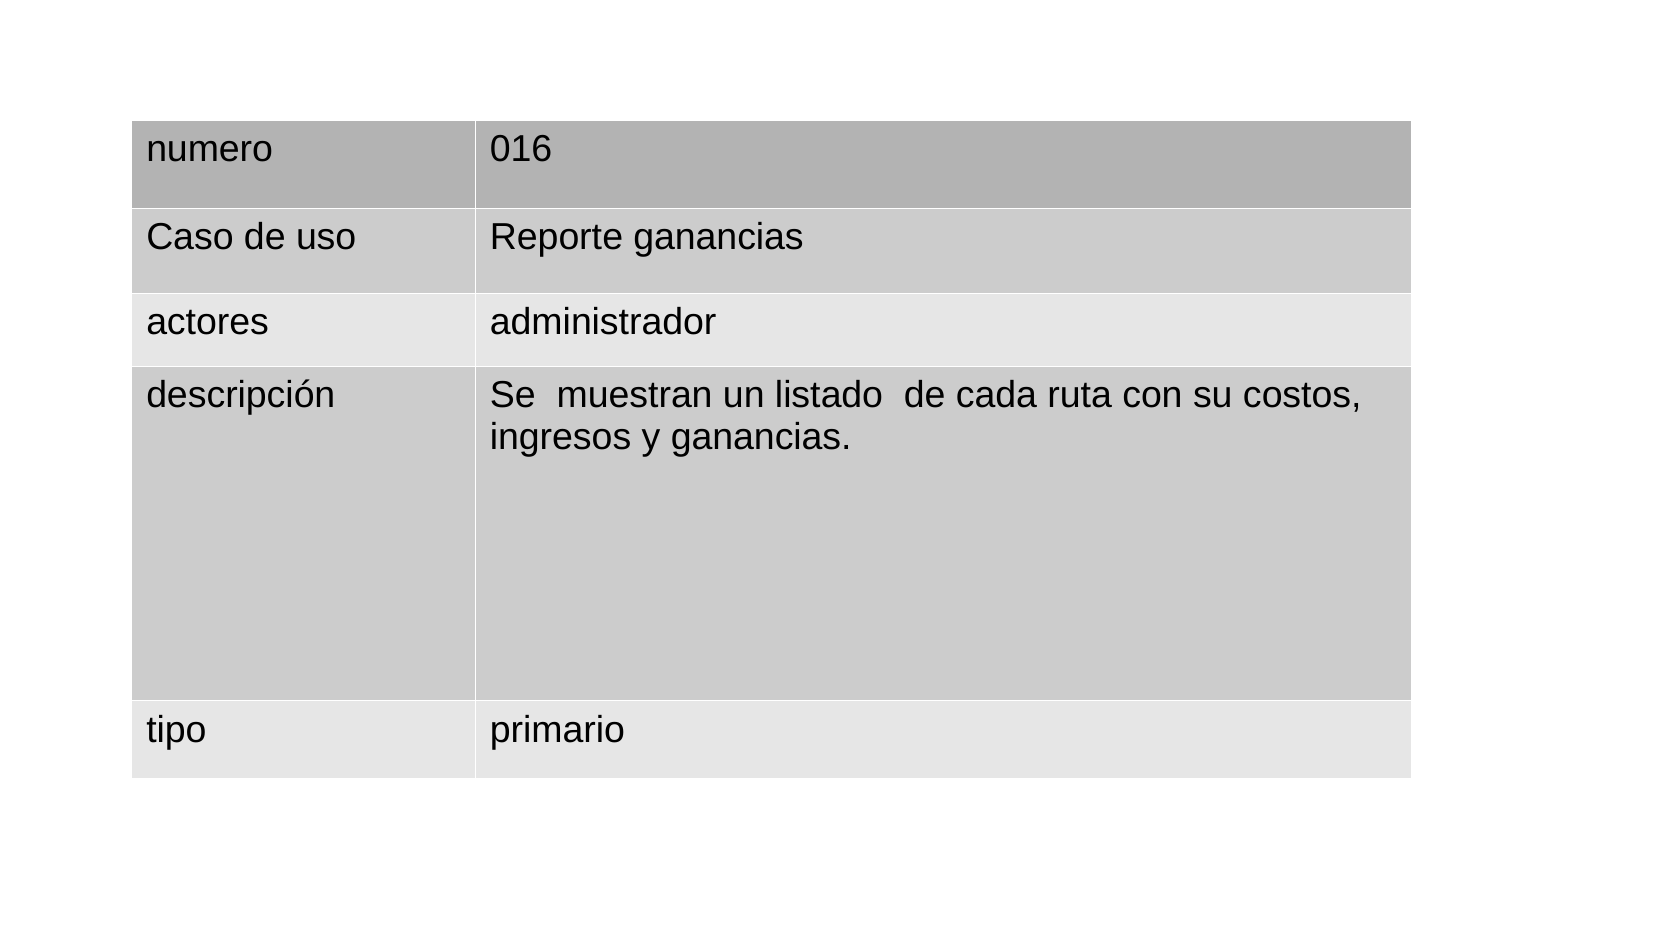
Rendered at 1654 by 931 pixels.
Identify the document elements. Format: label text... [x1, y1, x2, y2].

table_cell Caso de uso [132, 209, 475, 293]
table_cell Reporte ganancias [476, 209, 1411, 293]
table_cell descripción [132, 367, 475, 700]
table_cell tipo [132, 701, 475, 778]
table_header 016 [476, 121, 1411, 208]
table_cell actores [132, 294, 475, 366]
table_cell primario [476, 701, 1411, 778]
table_header numero [132, 121, 475, 208]
table_cell administrador [476, 294, 1411, 366]
table_cell Se muestran un listado de cada ruta con su costos, ingresos y ganancias. [476, 367, 1411, 700]
